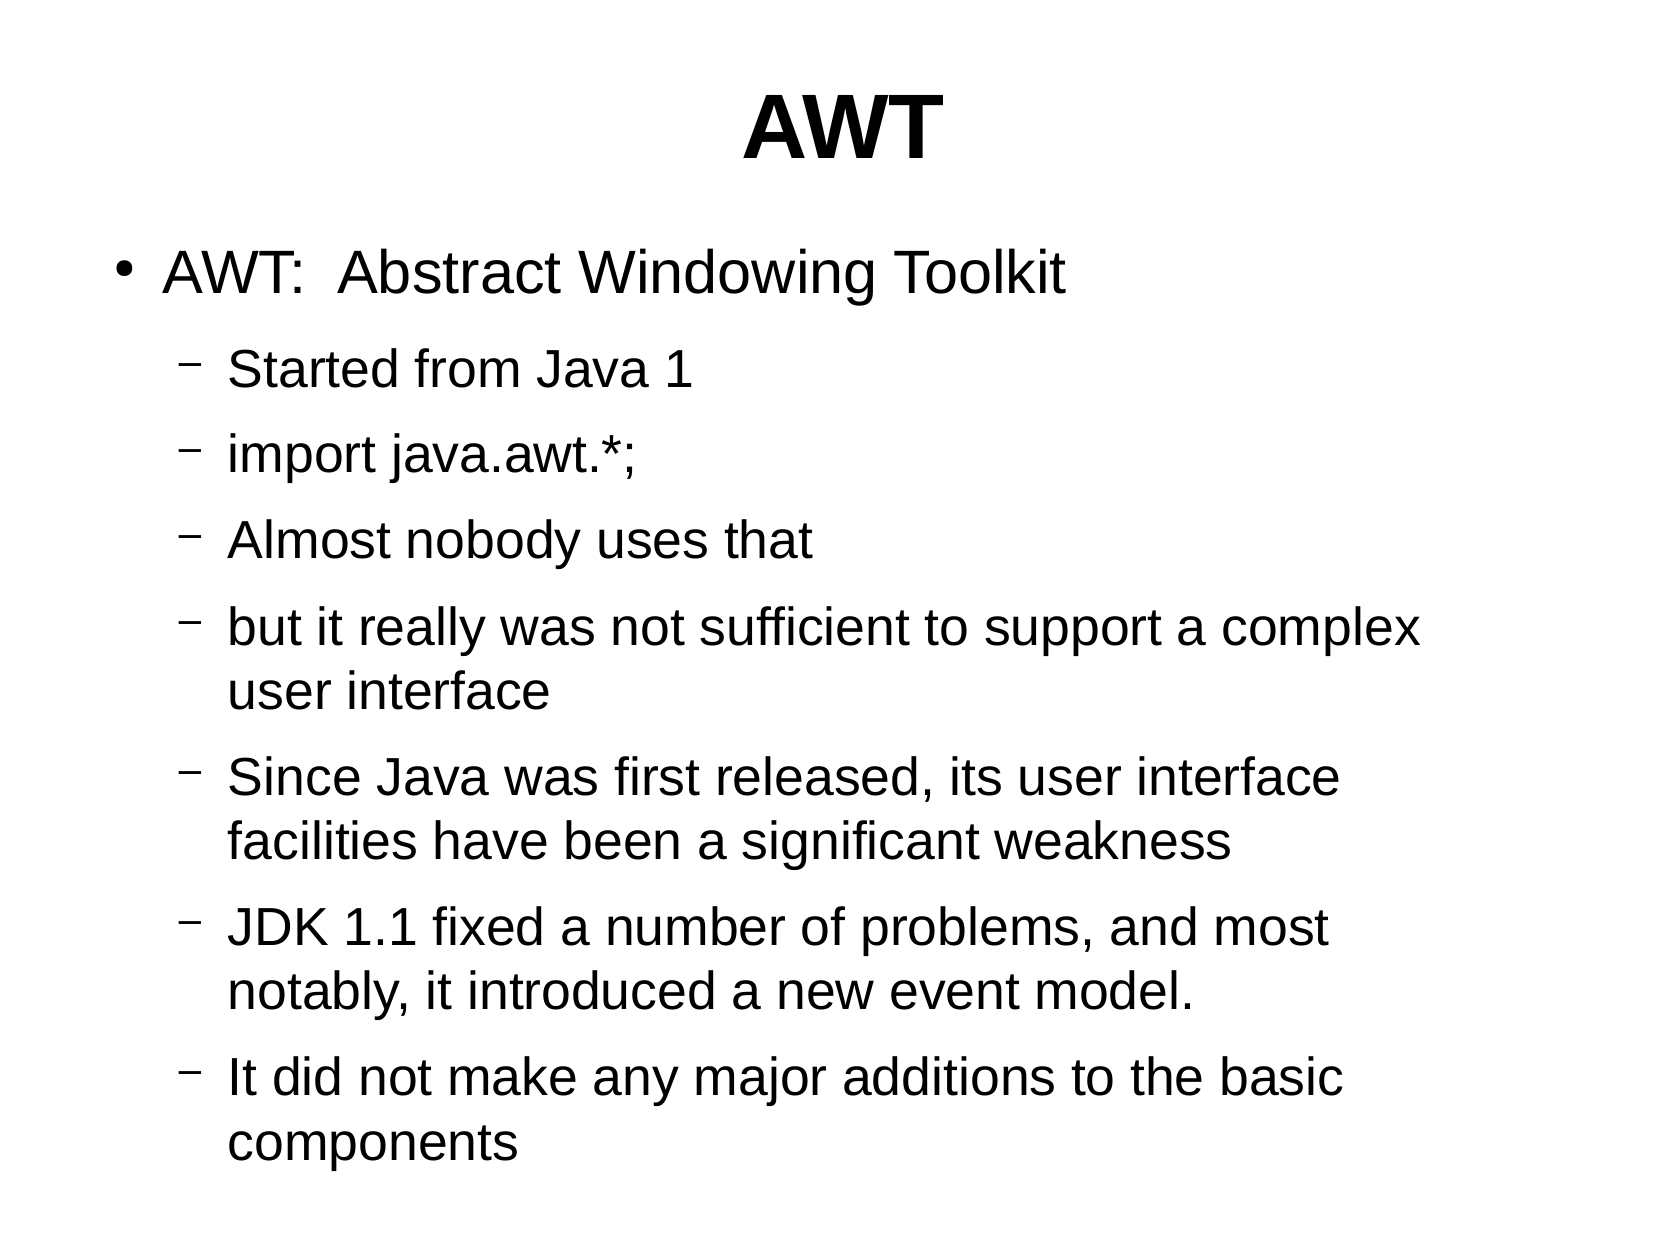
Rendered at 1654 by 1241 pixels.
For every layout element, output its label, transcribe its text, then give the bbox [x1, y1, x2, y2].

title AWT [82, 49, 1571, 196]
list AWT: Abstract Windowing Toolkit Started from Java 1 import java.awt.*; Almost nobody uses that but it really was not sufficient to support a complex user interface Since Java was first released, its user interface facilities have been a significant weakness JDK 1.1 fixed a number of problems, and most notably, it introduced a new event model. It did not make any major additions to the basic components [82, 225, 1538, 1186]
